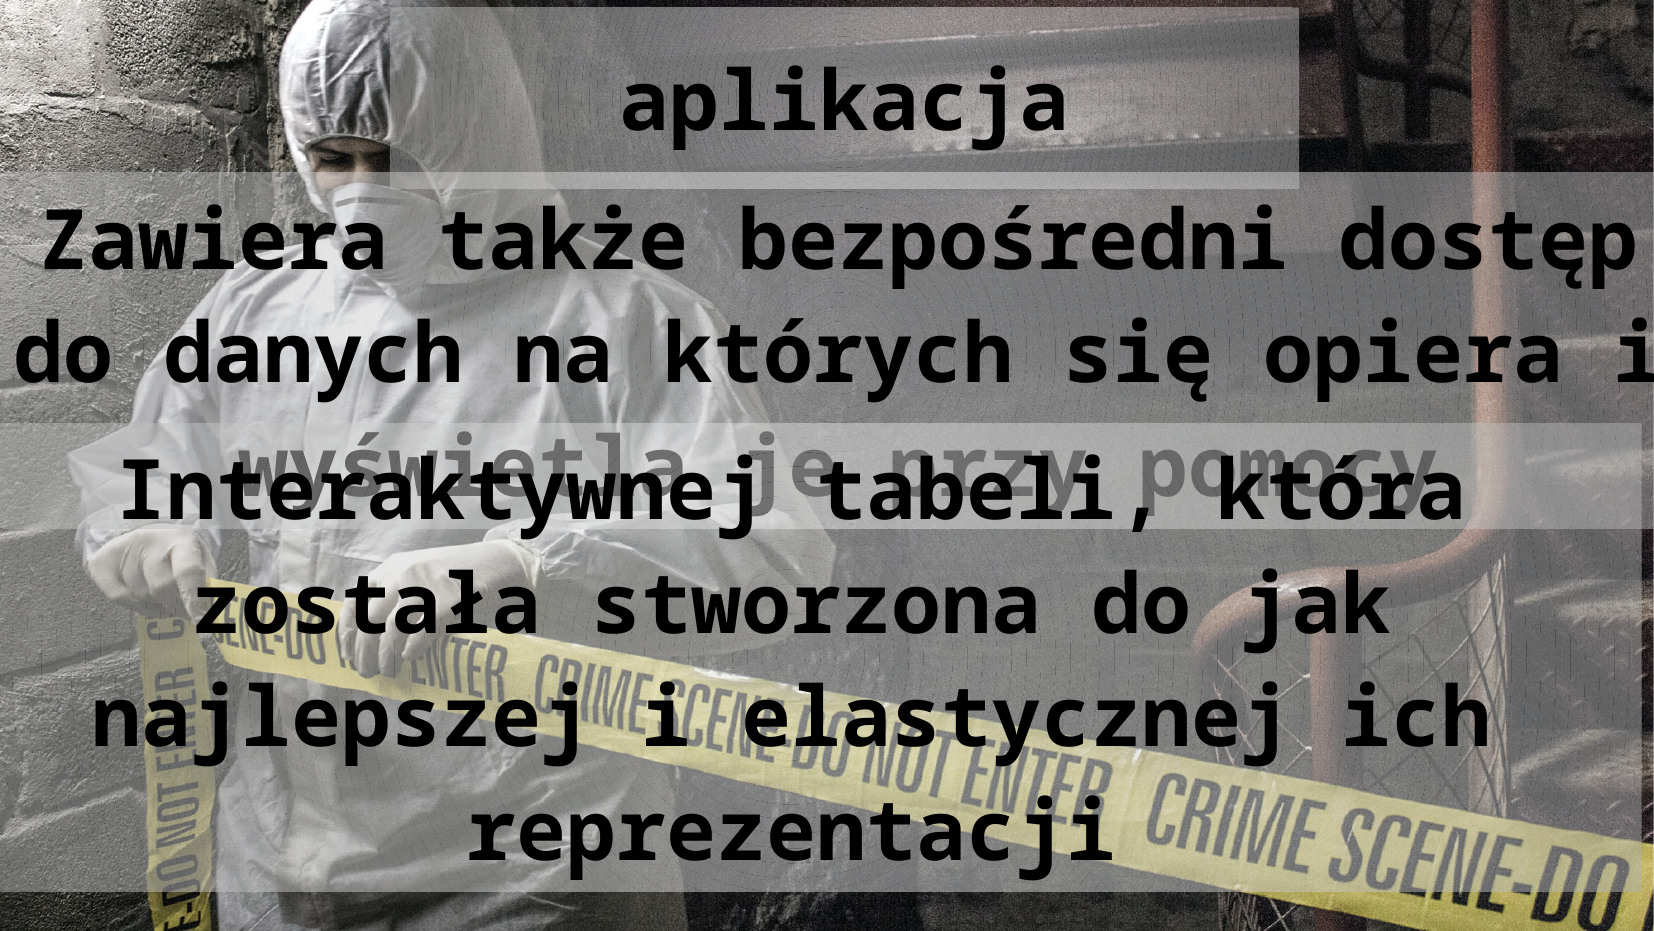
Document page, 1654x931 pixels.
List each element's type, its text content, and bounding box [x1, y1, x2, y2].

text_box Zawiera także bezpośredni dostęp do danych na których się opiera i wyświetla je przy pomocy [0, 193, 1654, 508]
picture [0, 529, 1654, 931]
text_box aplikacja [389, 7, 1300, 172]
text_box Interaktywnej tabeli, która została stworzona do jak najlepszej i elastycznej ich reprezentacji [0, 483, 1642, 832]
picture [0, 0, 1654, 172]
